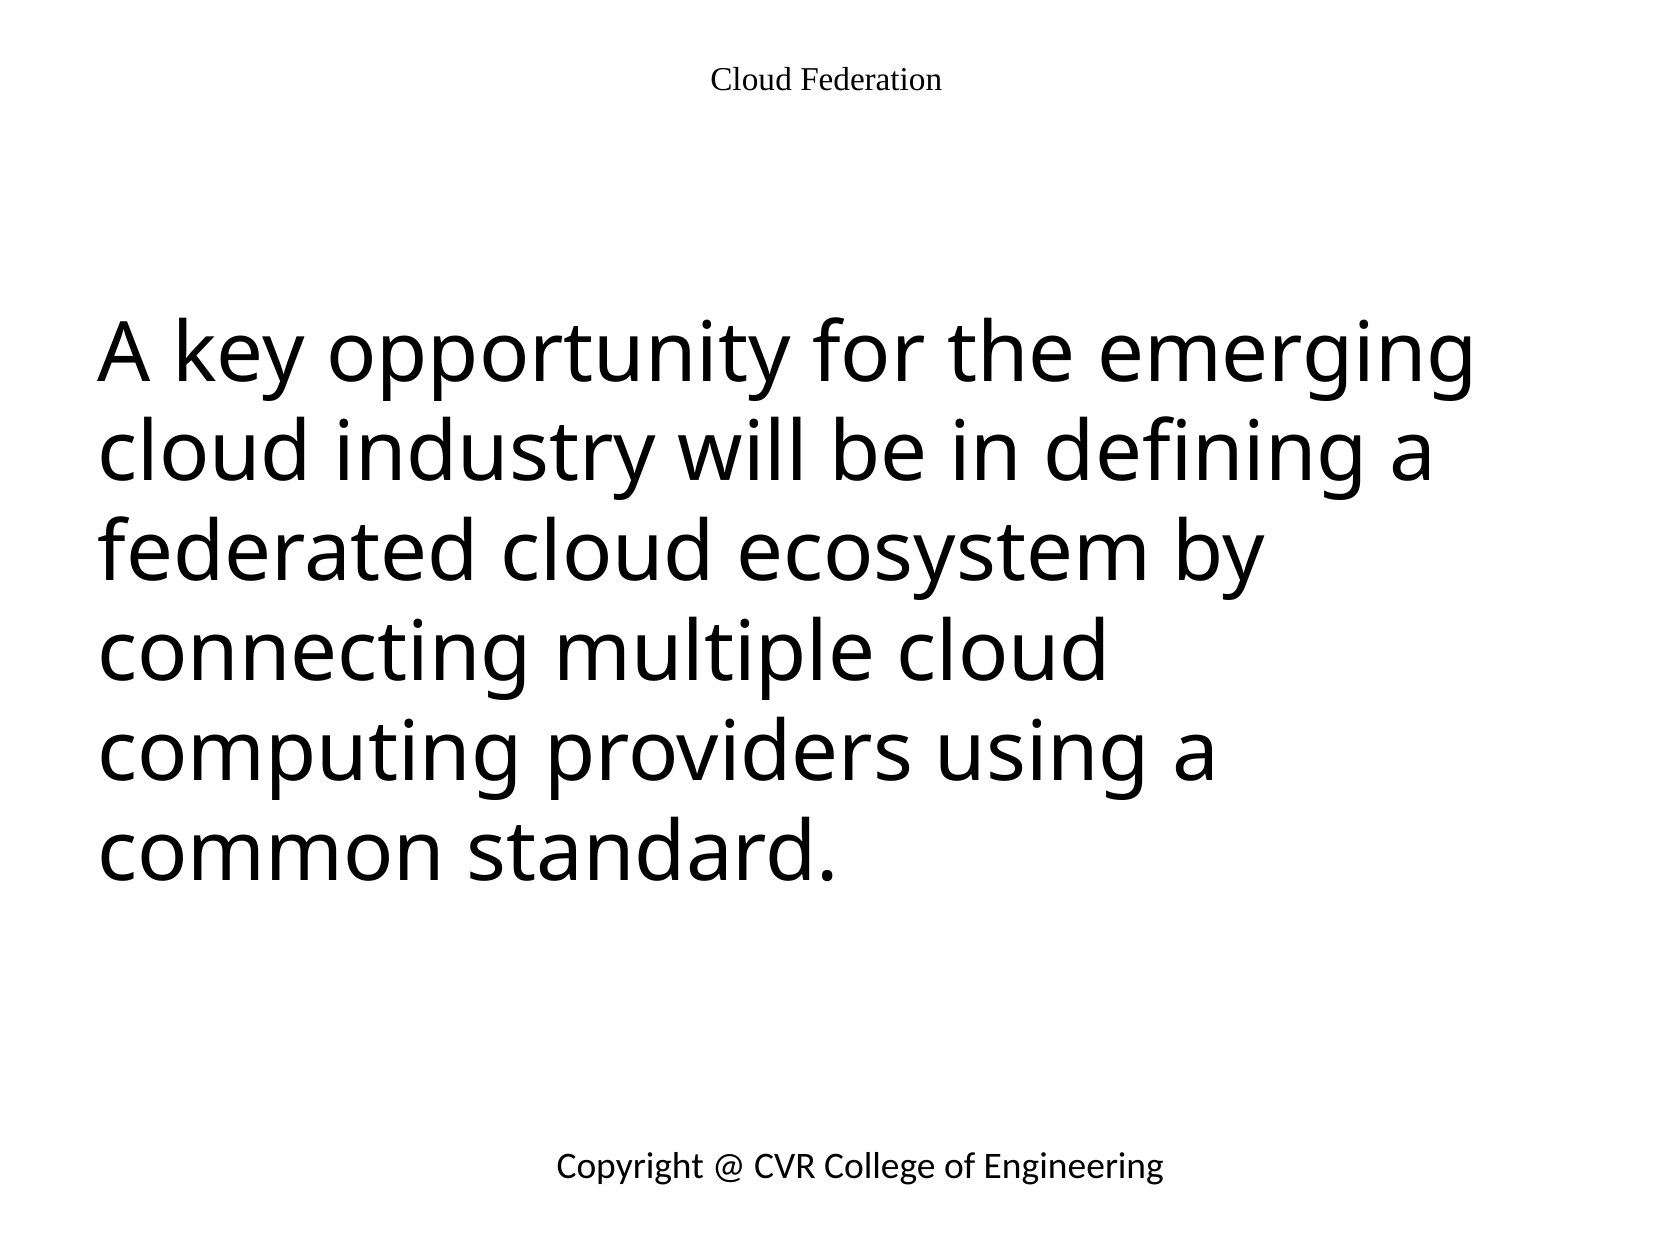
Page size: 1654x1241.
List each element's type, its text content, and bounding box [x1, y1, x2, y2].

title Cloud Federation [82, 49, 1571, 211]
list A key opportunity for the emerging cloud industry will be in defining a federated cloud ecosystem by connecting multiple cloud computing providers using a common standard. [82, 290, 1571, 1010]
